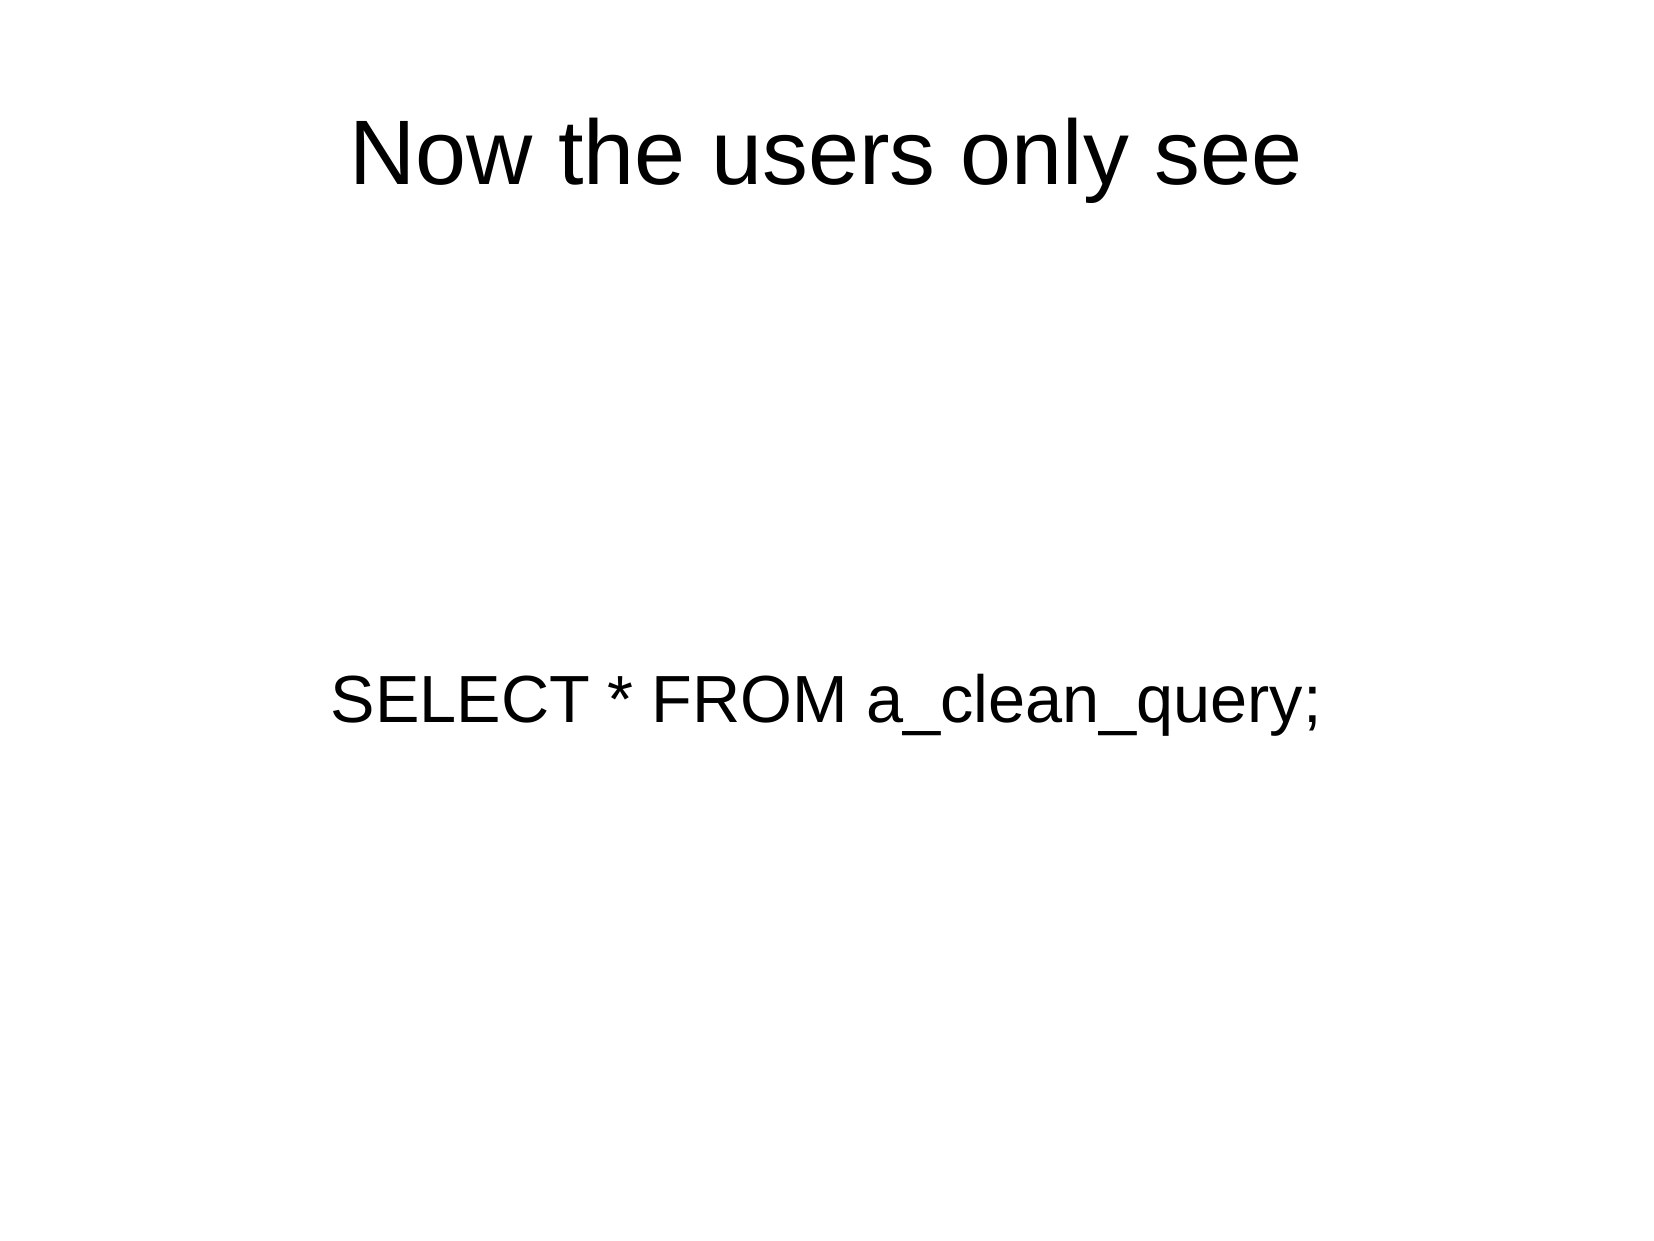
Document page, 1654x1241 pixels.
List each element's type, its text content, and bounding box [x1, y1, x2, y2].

title Now the users only see [82, 56, 1571, 250]
subtitle SELECT * FROM a_clean_query; [82, 297, 1571, 1102]
